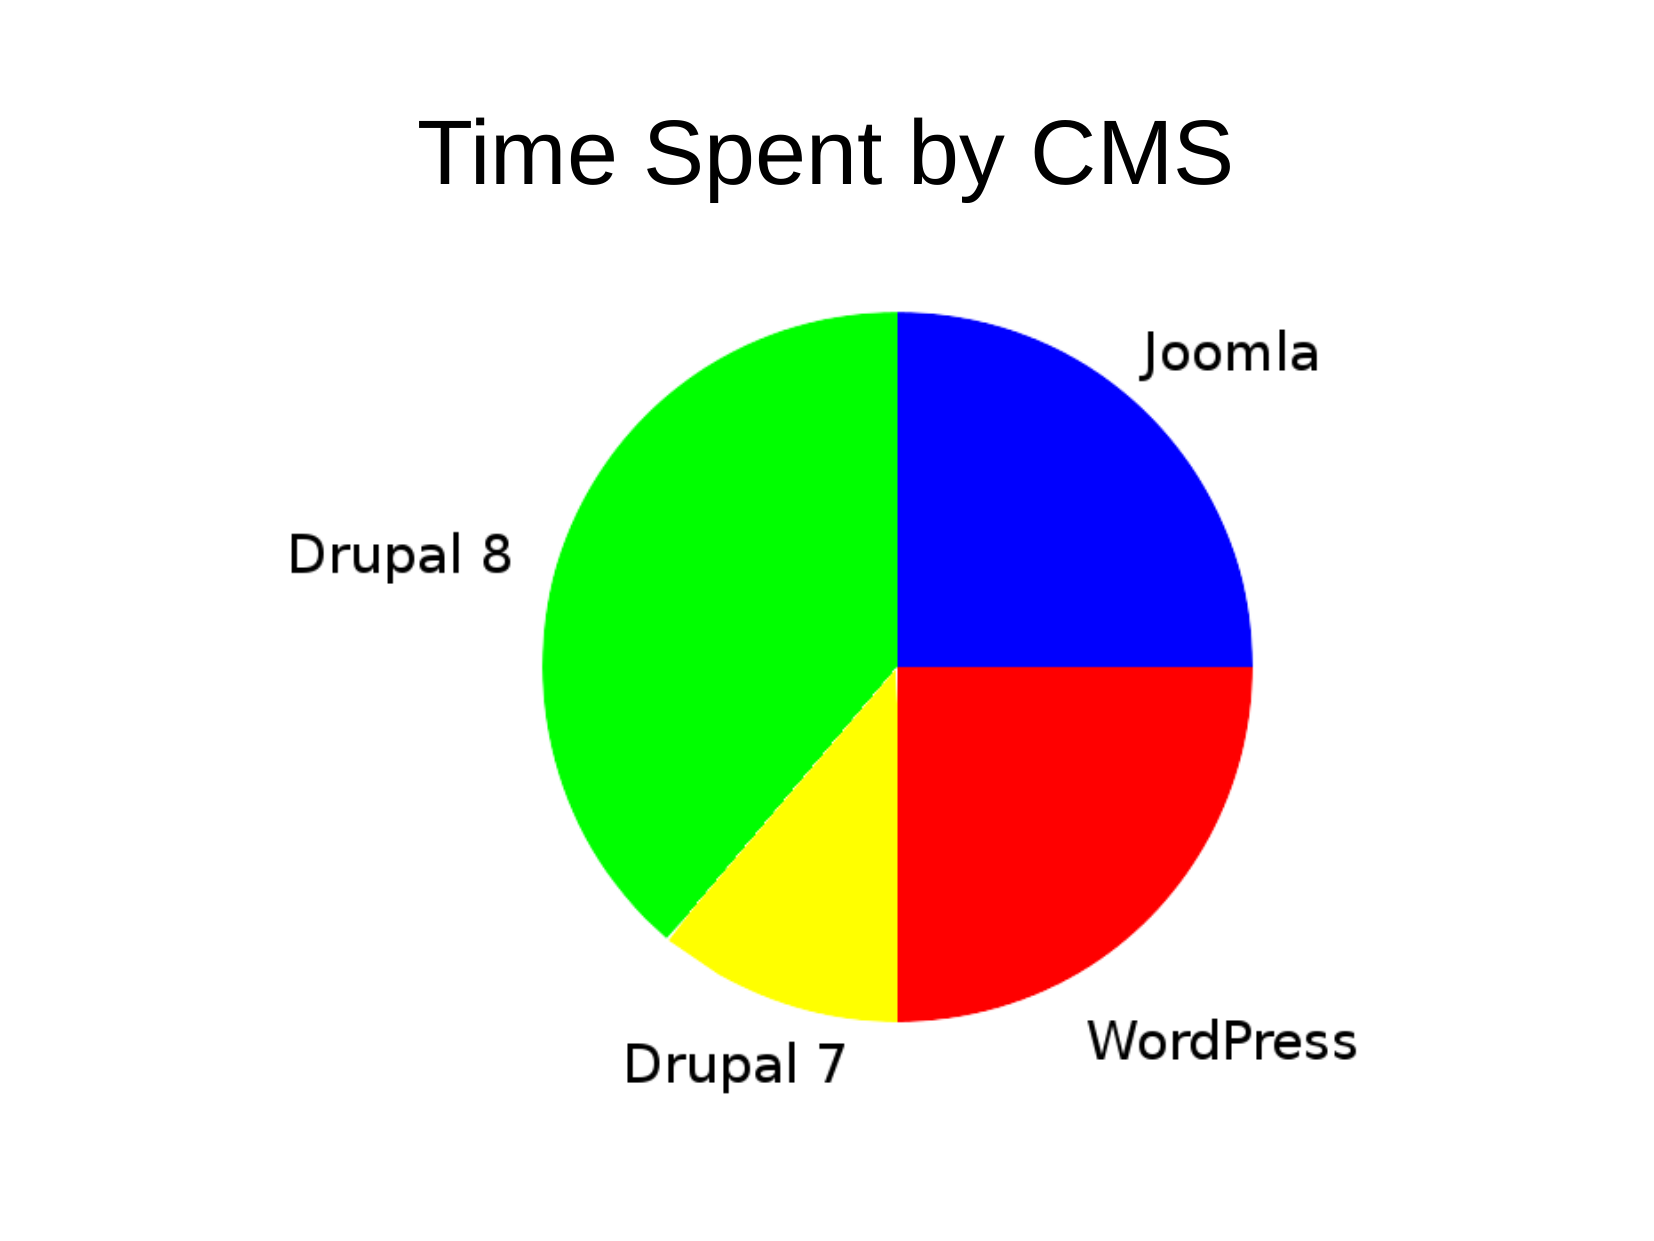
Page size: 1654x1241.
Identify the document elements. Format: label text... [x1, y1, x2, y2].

picture [237, 227, 1438, 1171]
title Time Spent by CMS [82, 49, 1571, 257]
